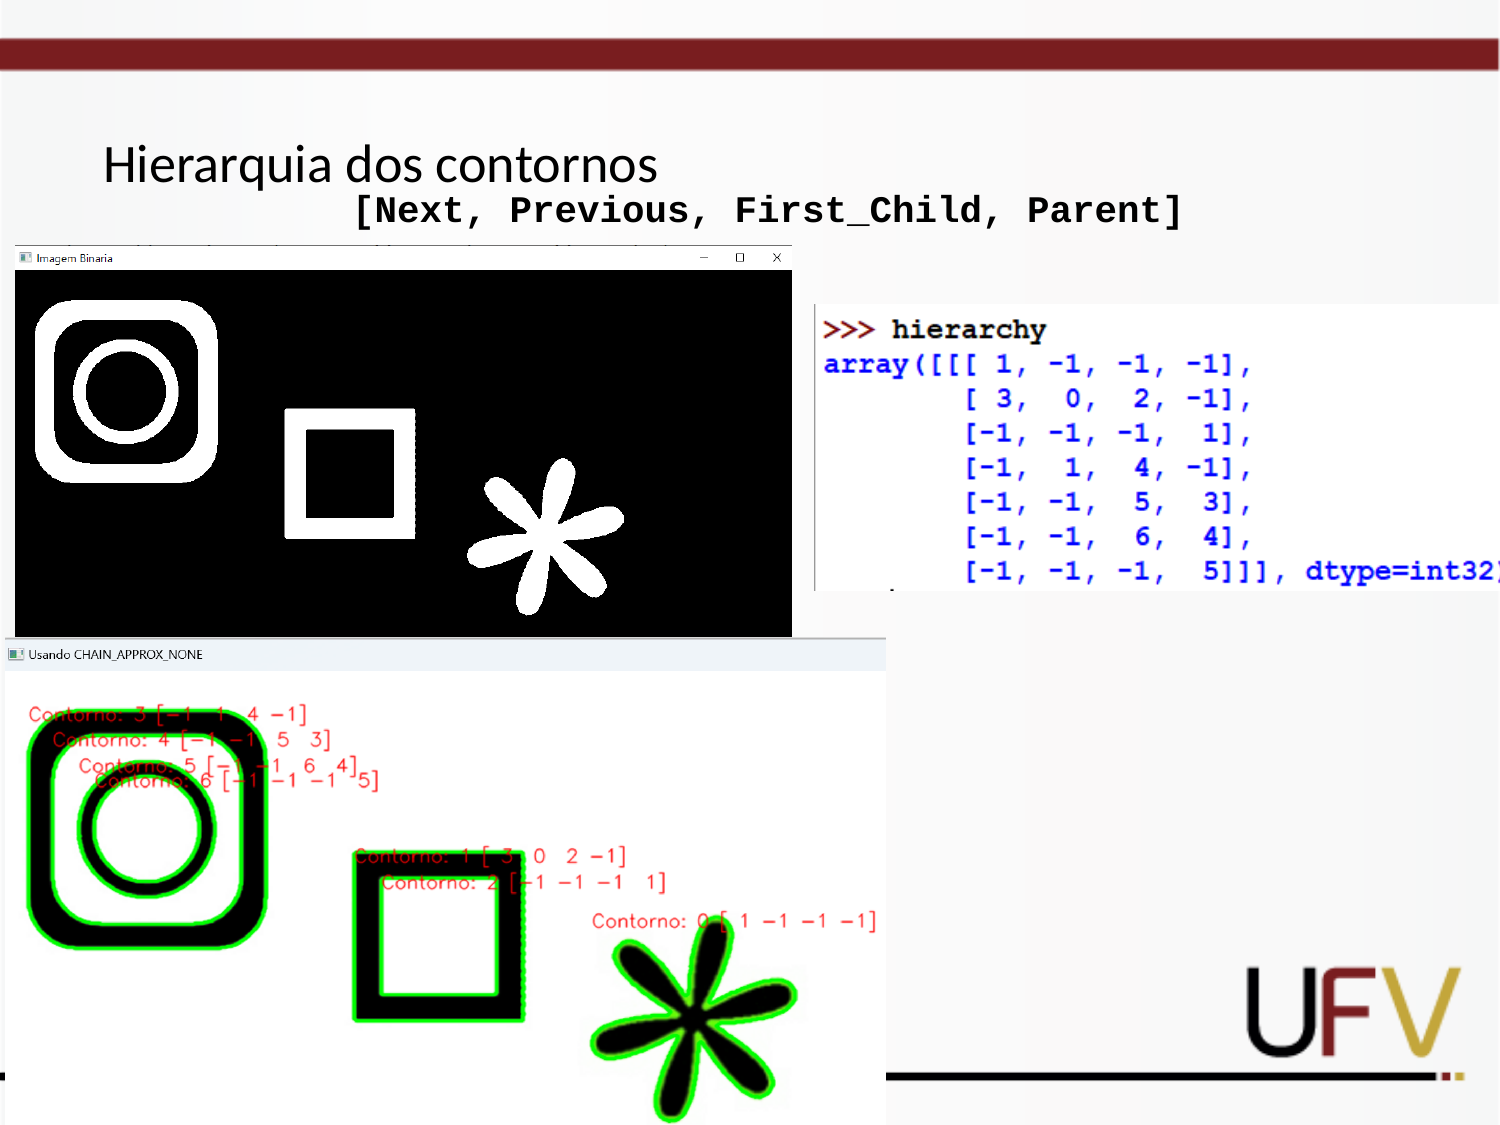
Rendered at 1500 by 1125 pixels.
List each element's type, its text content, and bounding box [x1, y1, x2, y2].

text_box [Next, Previous, First_Child, Parent] [94, 139, 1453, 284]
title Hierarquia dos contornos [103, 59, 1397, 139]
picture [0, 0, 1500, 1125]
